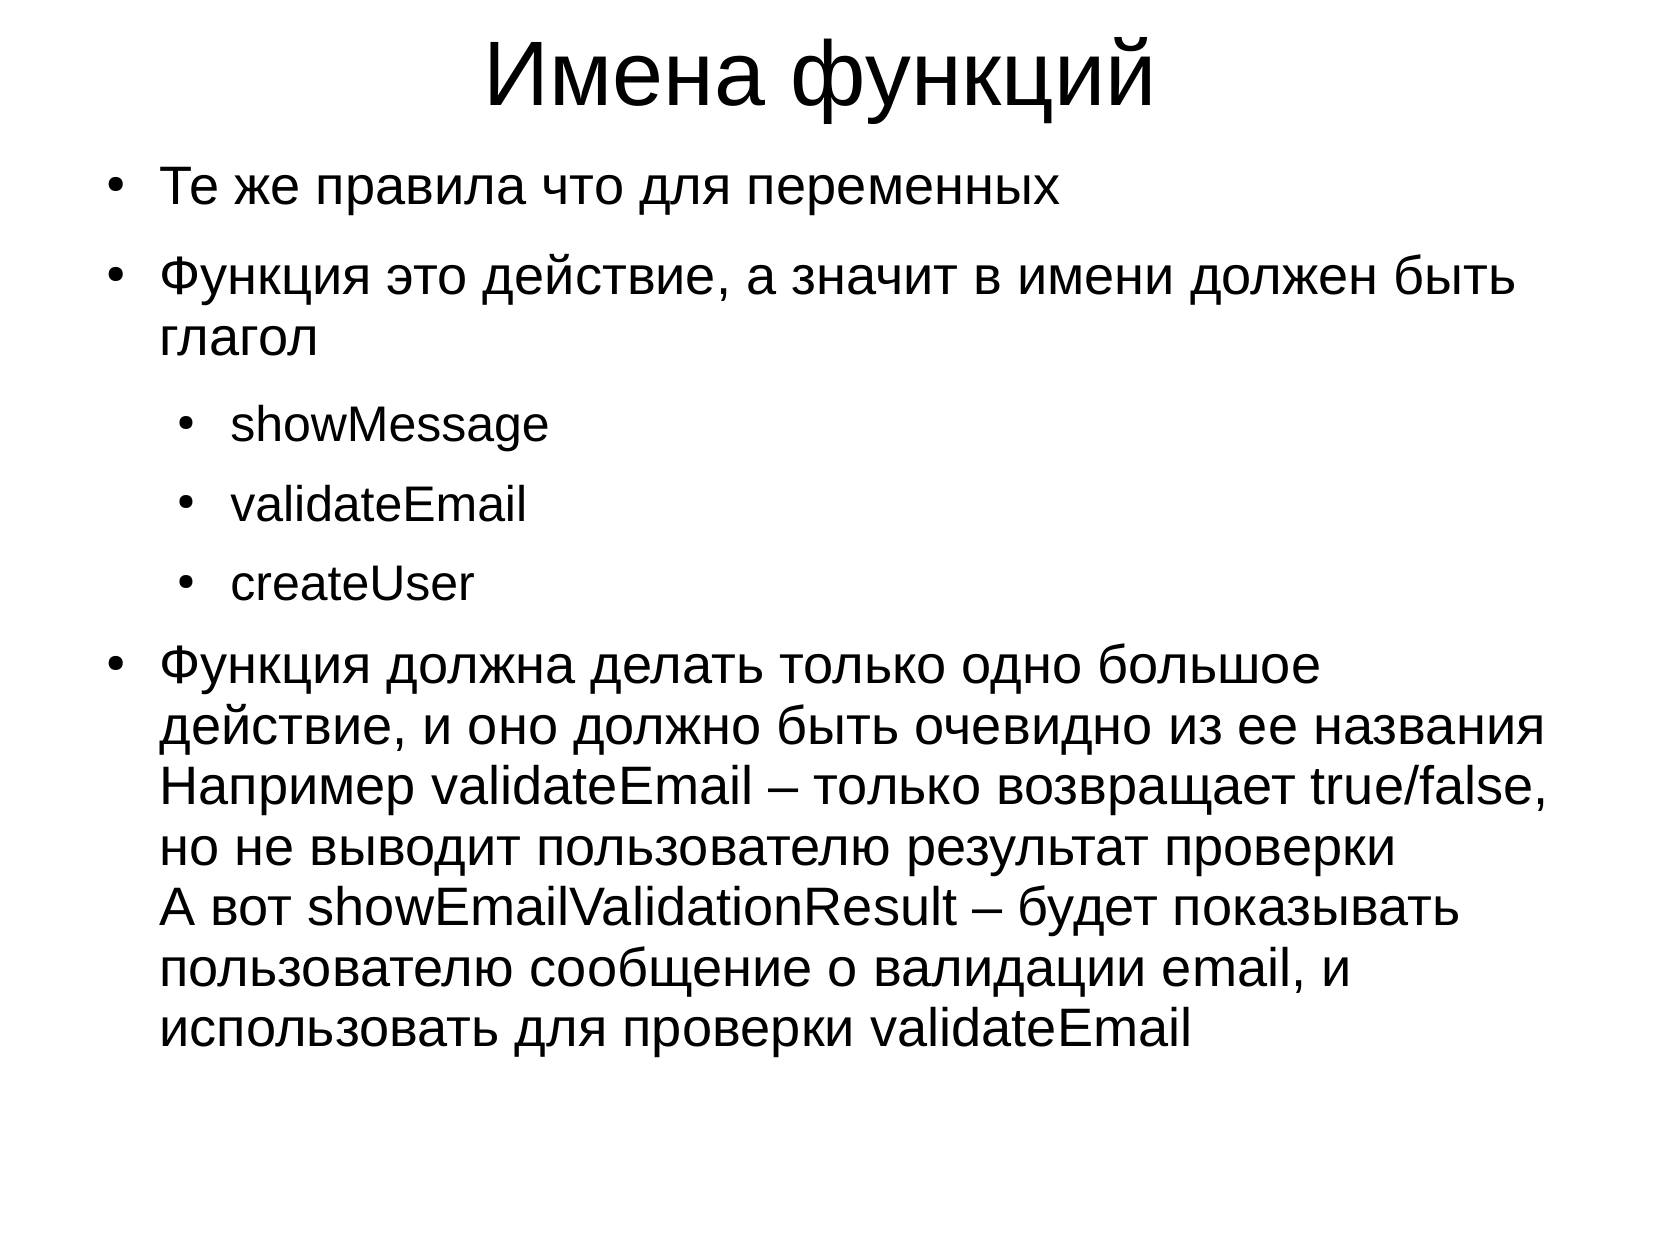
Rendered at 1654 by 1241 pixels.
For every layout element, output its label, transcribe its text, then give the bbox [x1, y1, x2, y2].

list Те же правила что для переменных Функция это действие, а значит в имени должен быть глагол showMessage validateEmail createUser Функция должна делать только одно большое действие, и оно должно быть очевидно из ее названия Например validateEmail – только возвращает true/false, но не выводит пользователю результат проверки А вот showEmailValidationResult – будет показывать пользователю сообщение о валидации email, и использовать для проверки validateEmail [88, 155, 1577, 1059]
title Имена функций [76, 0, 1565, 178]
